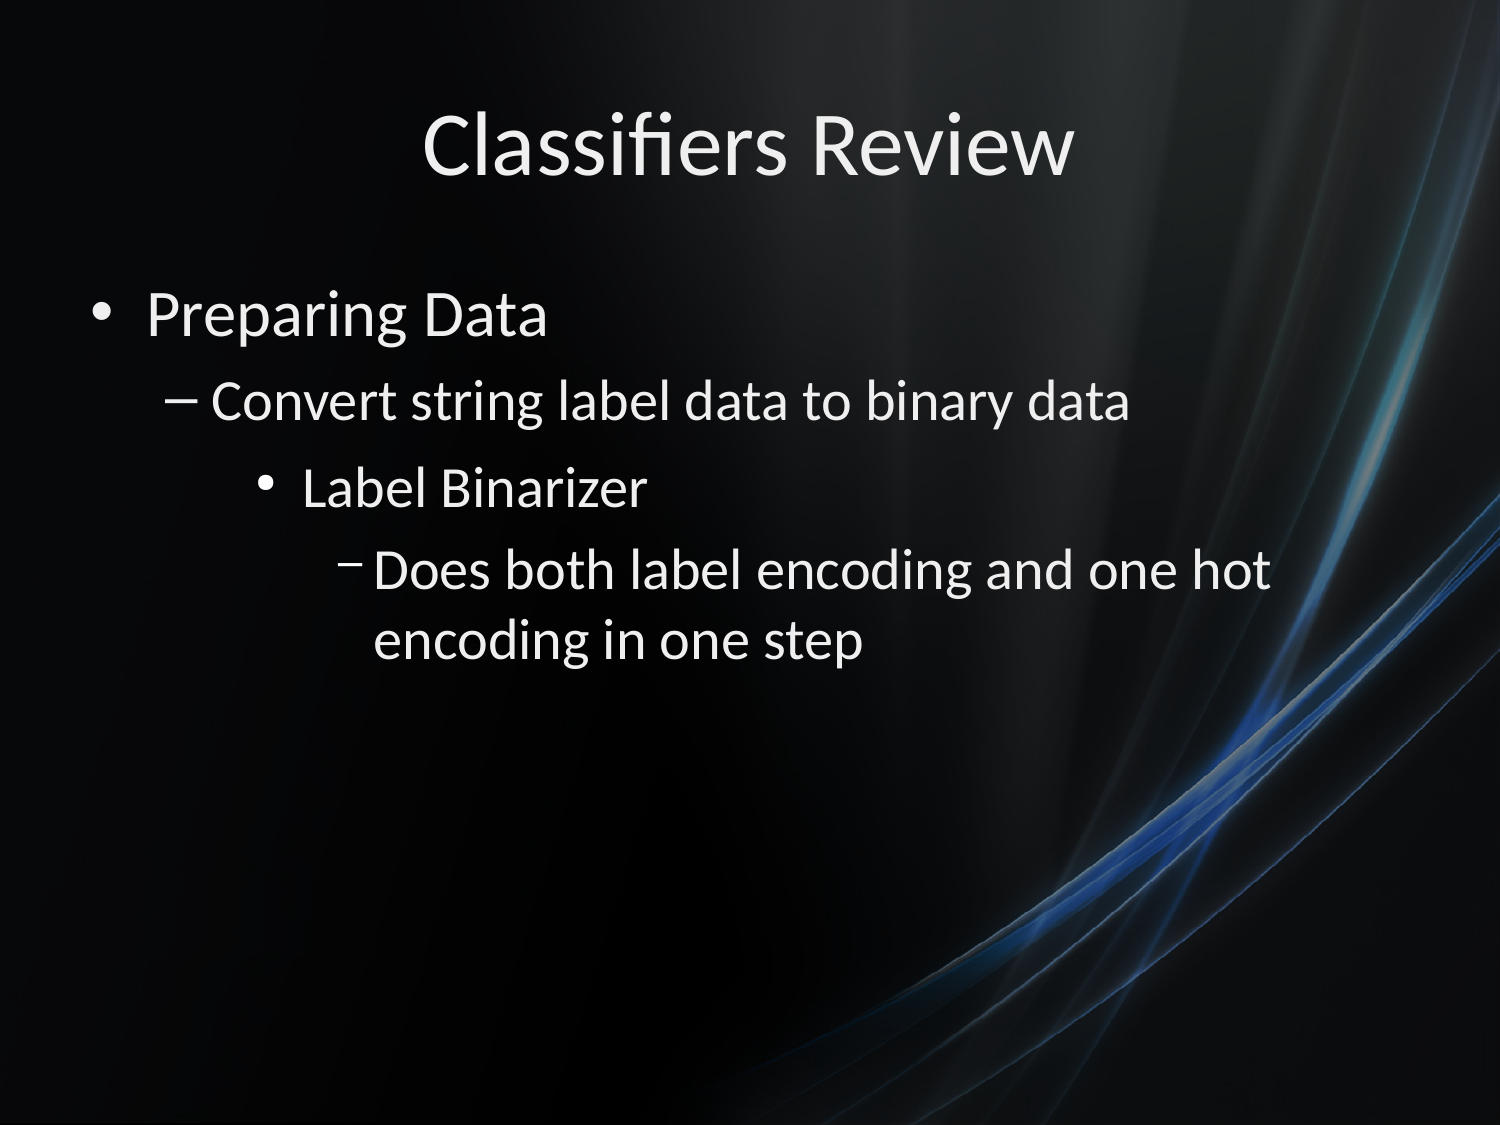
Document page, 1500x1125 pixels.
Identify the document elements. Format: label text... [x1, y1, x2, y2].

list Preparing Data Convert string label data to binary data Label Binarizer Does both label encoding and one hot encoding in one step [75, 262, 1425, 1005]
title Classifiers Review [75, 45, 1425, 233]
picture [0, 0, 1500, 1125]
